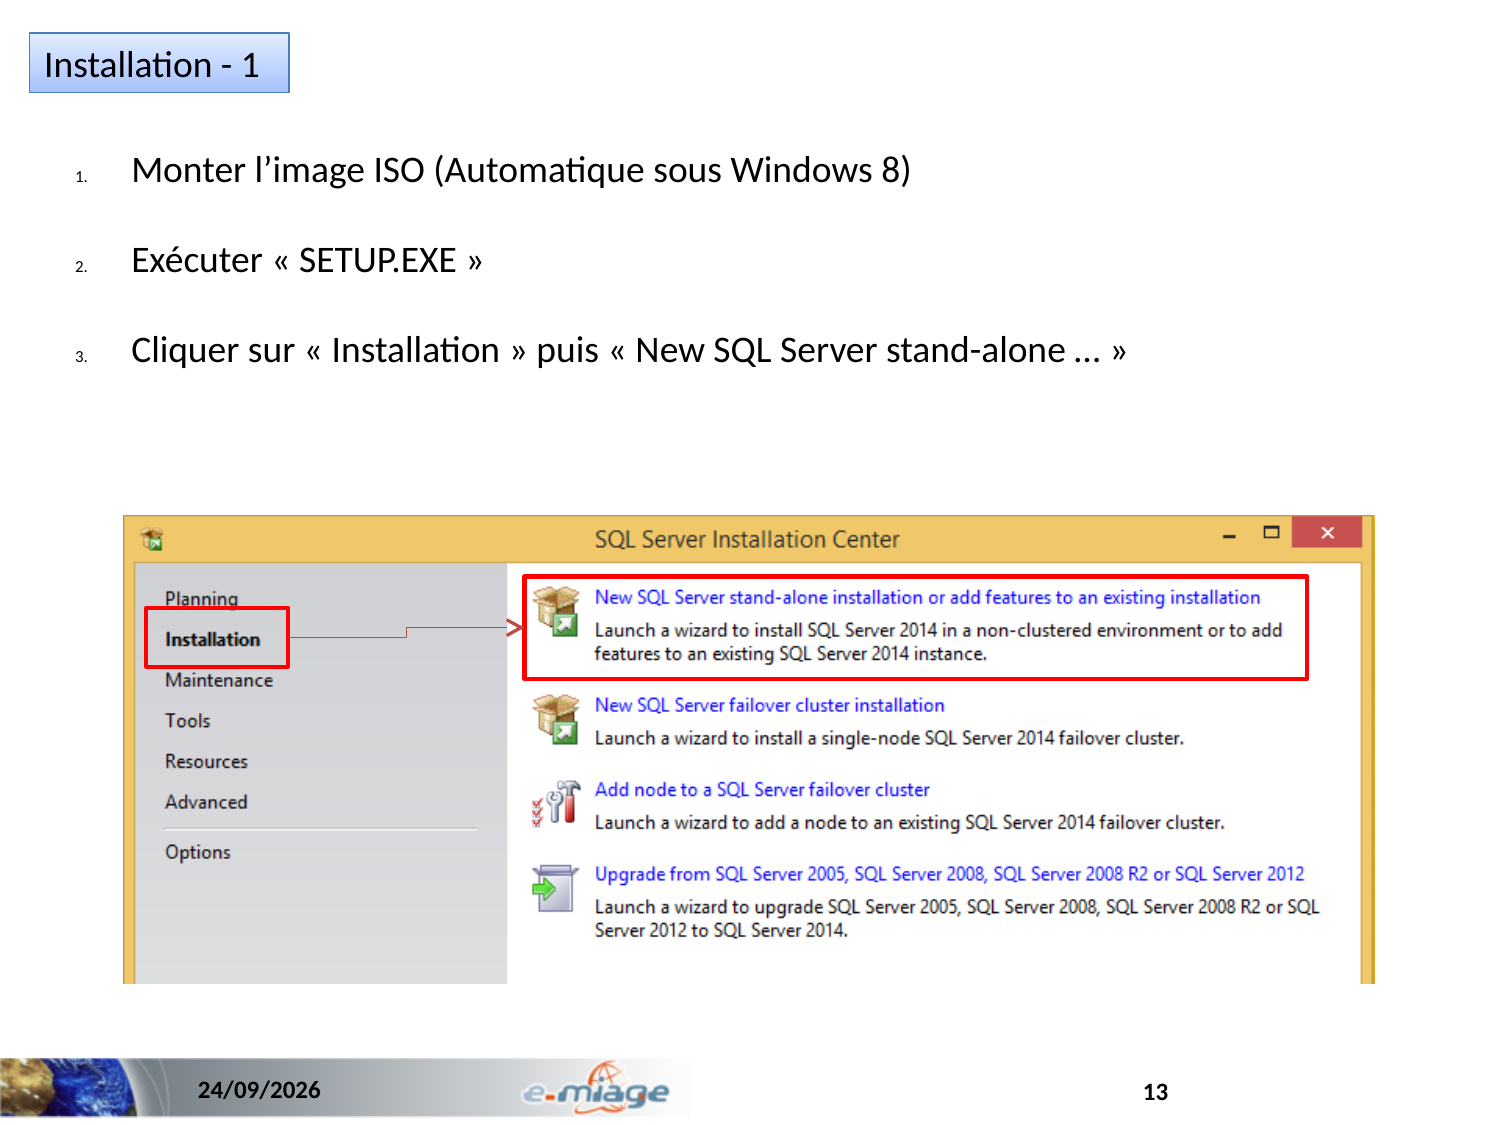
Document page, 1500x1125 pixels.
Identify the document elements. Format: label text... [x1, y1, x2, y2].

text_box Monter l’image ISO (Automatique sous Windows 8) Exécuter « SETUP.EXE » Cliquer sur « Installation » puis « New SQL Server stand-alone … » [60, 137, 1447, 378]
picture [0, 1058, 691, 1118]
text_box Installation - 1 [29, 32, 290, 93]
picture [123, 515, 1375, 984]
